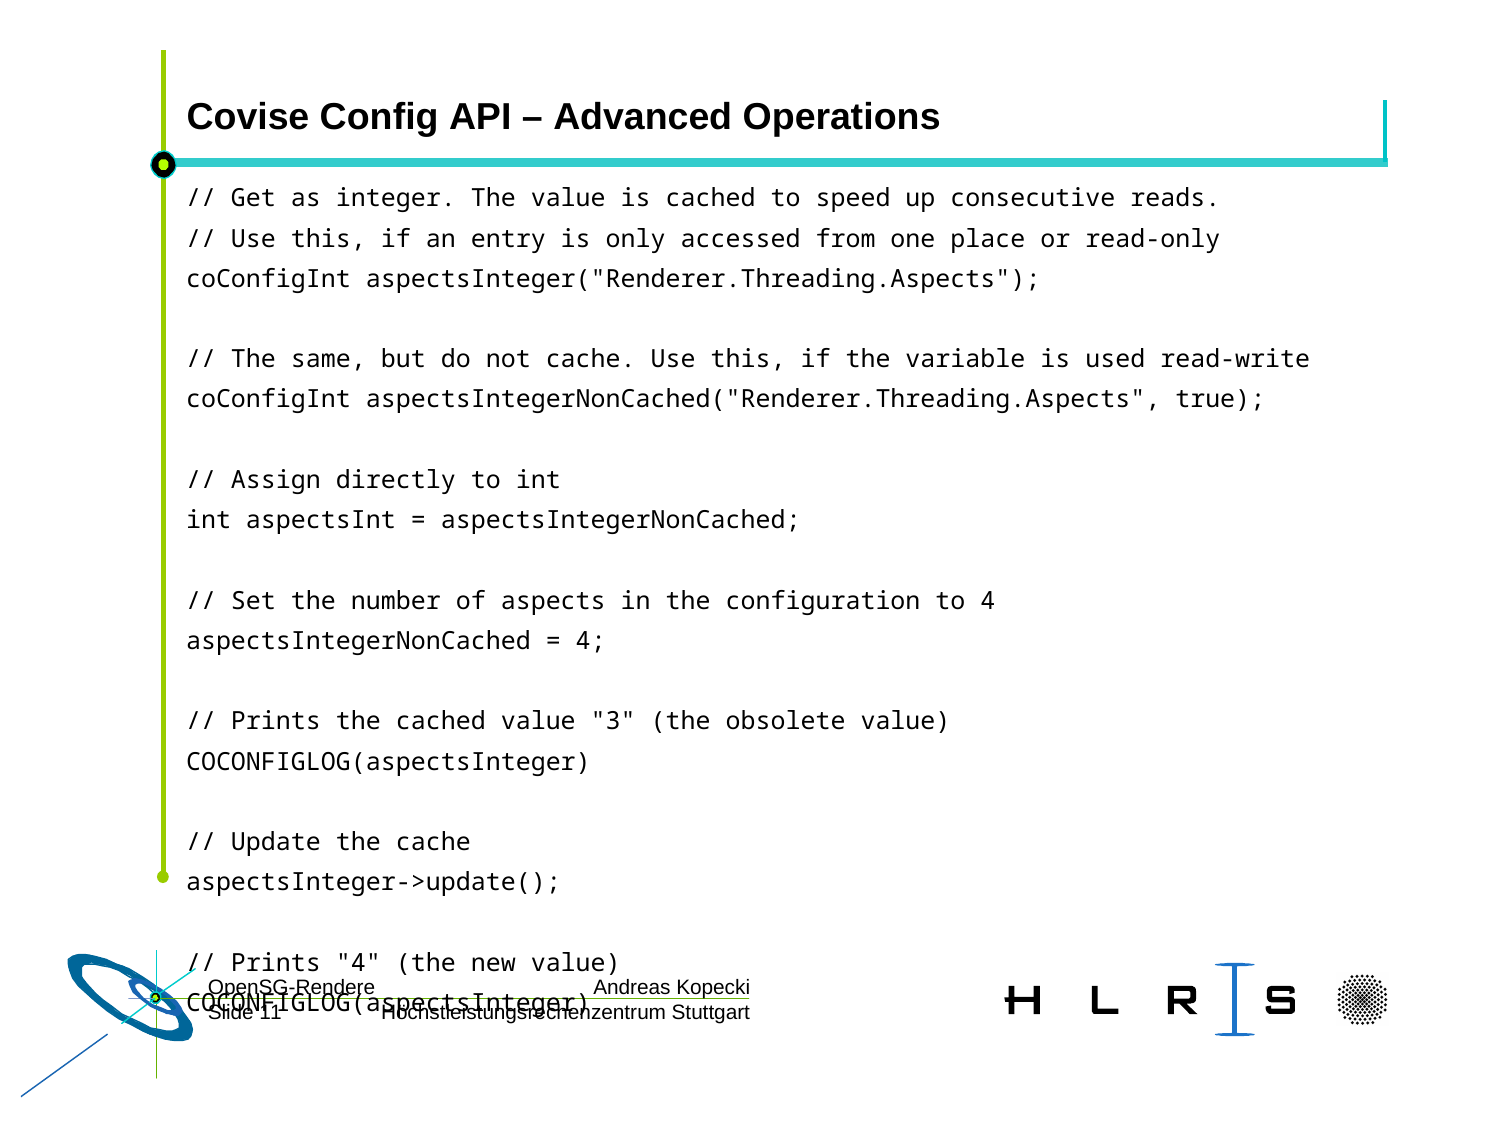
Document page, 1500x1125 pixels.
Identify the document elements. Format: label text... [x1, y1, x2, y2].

title Covise Config API – Advanced Operations [171, 86, 1386, 146]
list // Get as integer. The value is cached to speed up consecutive reads. // Use this, if an entry is only accessed from one place or read-only coConfigInt aspectsInteger("Renderer.Threading.Aspects"); // The same, but do not cache. Use this, if the variable is used read-write coConfigInt aspectsIntegerNonCached("Renderer.Threading.Aspects", true); // Assign directly to int int aspectsInt = aspectsIntegerNonCached; // Set the number of aspects in the configuration to 4 aspectsIntegerNonCached = 4; // Prints the cached value "3" (the obsolete value) COCONFIGLOG(aspectsInteger) // Update the cache aspectsInteger->update(); // Prints "4" (the new value) COCONFIGLOG(aspectsInteger) [171, 172, 1386, 985]
